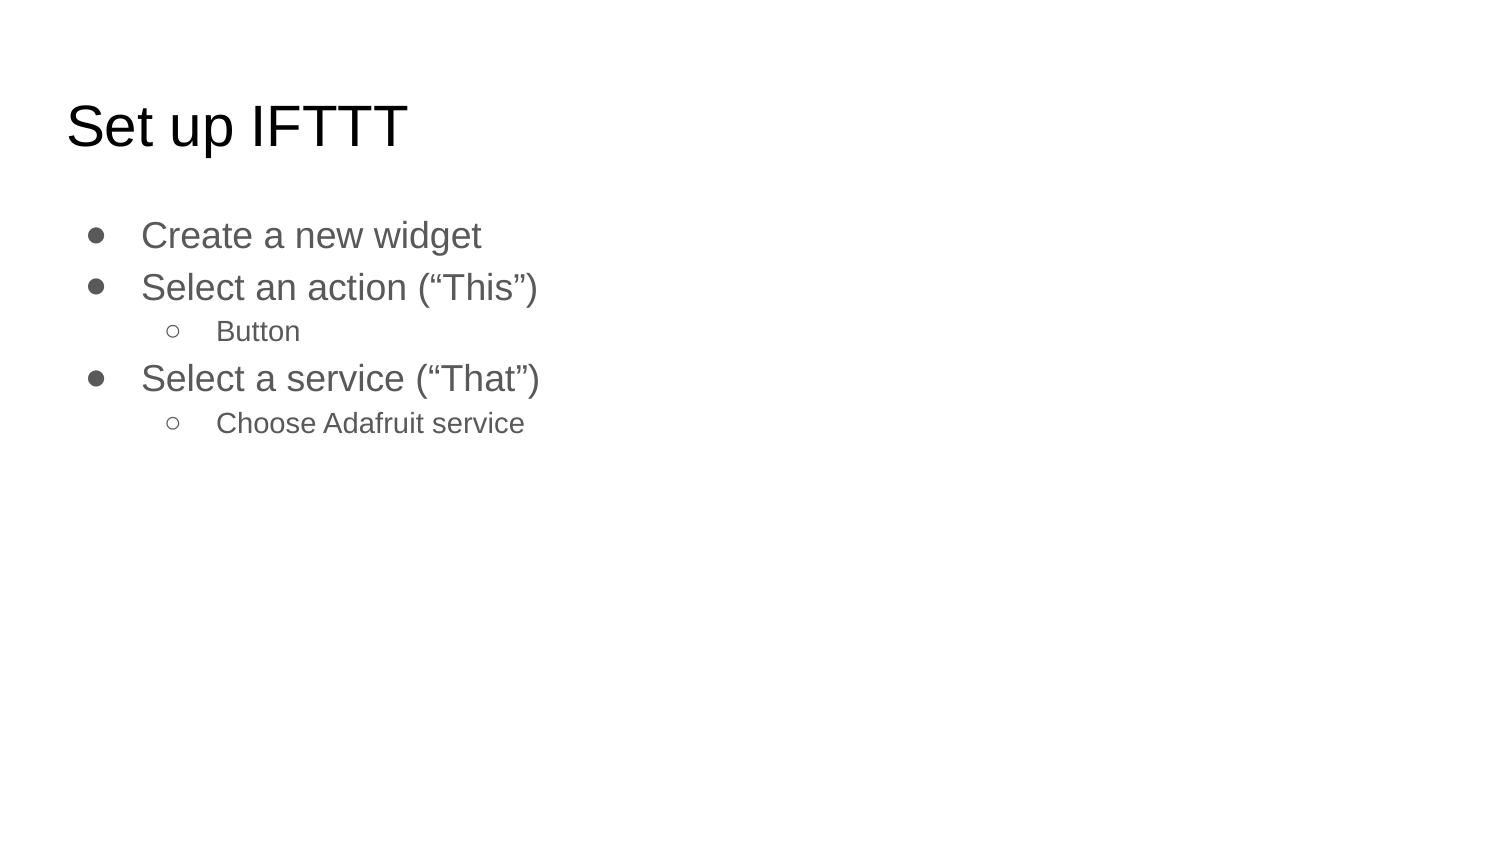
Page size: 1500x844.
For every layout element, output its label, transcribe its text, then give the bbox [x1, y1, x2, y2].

list Create a new widget Select an action (“This”) Button Select a service (“That”) Choose Adafruit service [51, 189, 1449, 750]
title Set up IFTTT [51, 72, 1449, 167]
